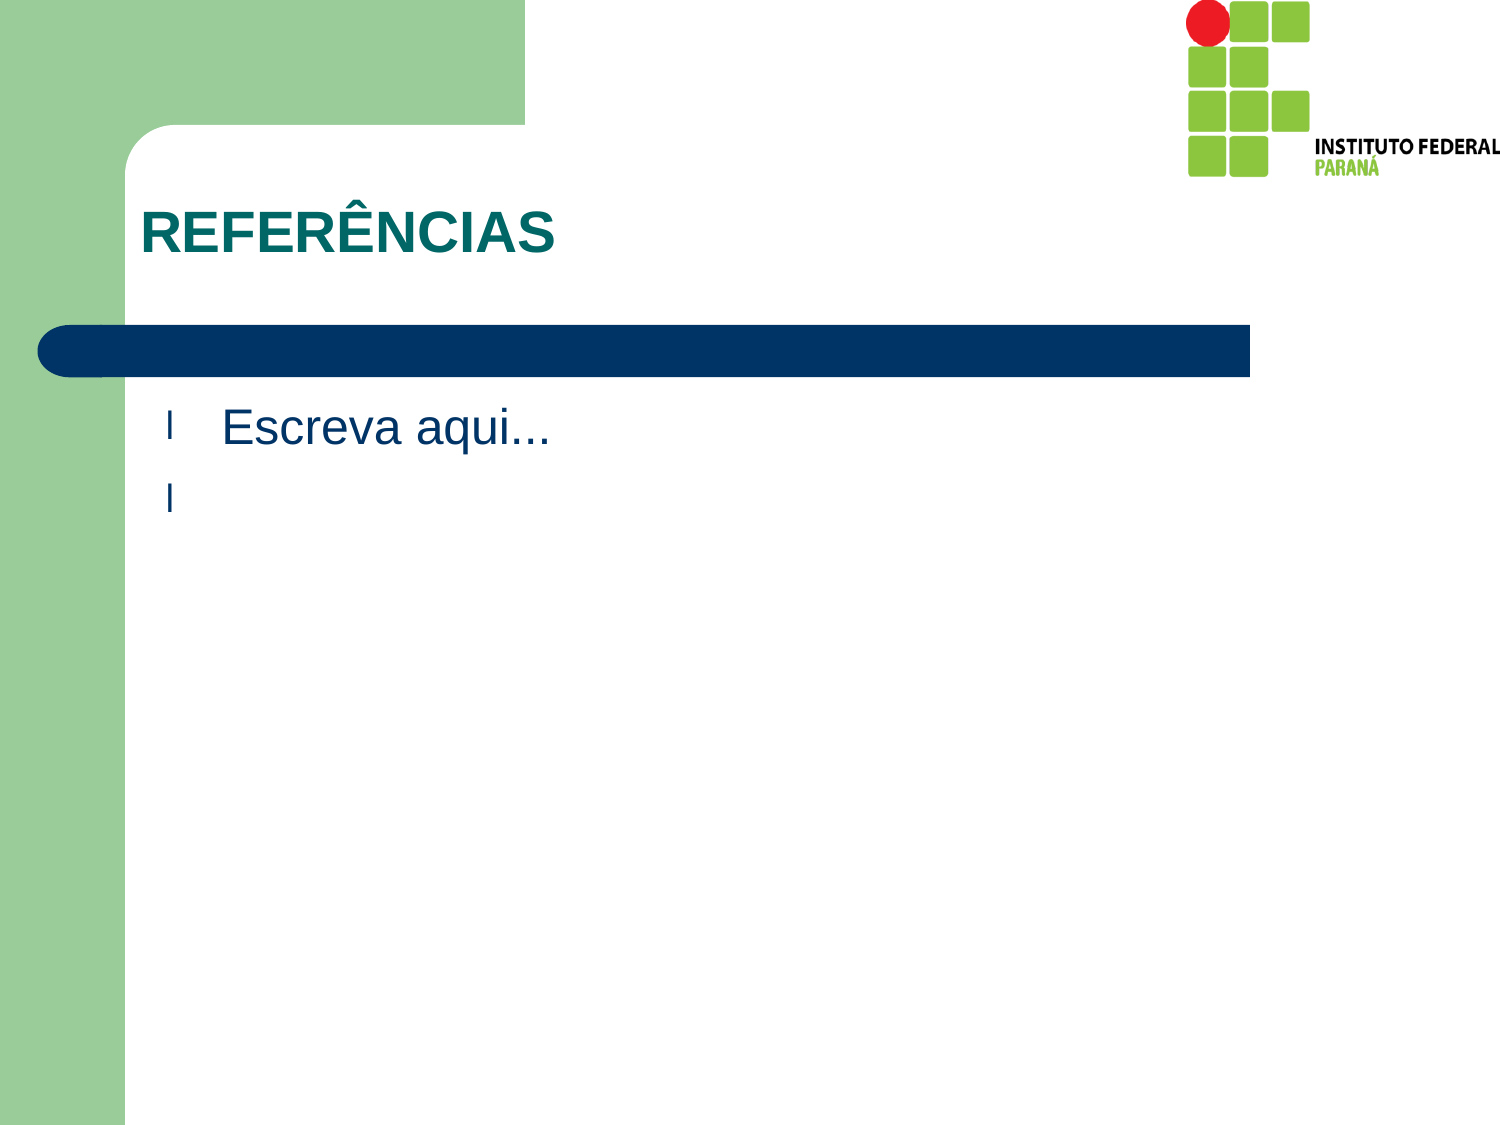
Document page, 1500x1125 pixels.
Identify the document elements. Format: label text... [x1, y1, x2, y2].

list Escreva aqui... [150, 387, 1463, 1001]
title REFERÊNCIAS [125, 125, 1500, 273]
